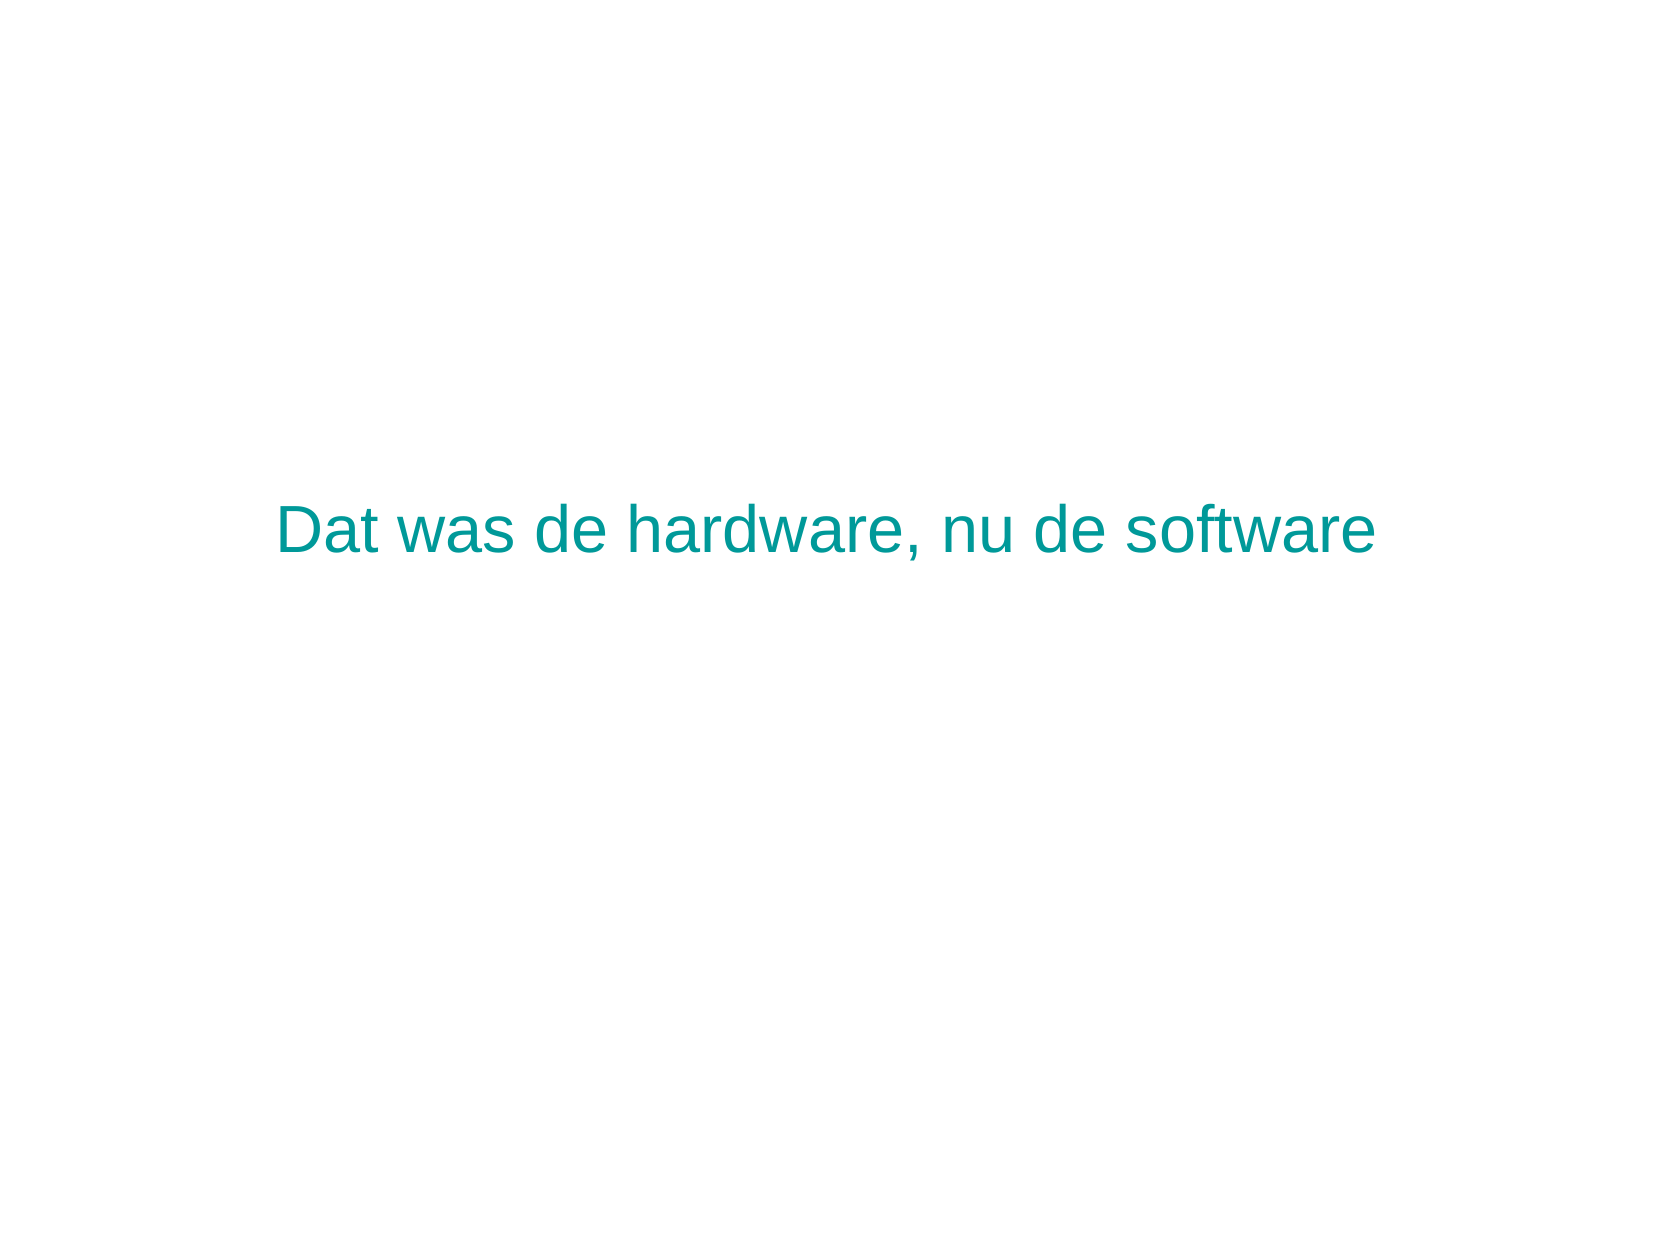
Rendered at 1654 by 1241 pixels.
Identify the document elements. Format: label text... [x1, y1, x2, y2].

subtitle Dat was de hardware, nu de software [82, 49, 1571, 1010]
